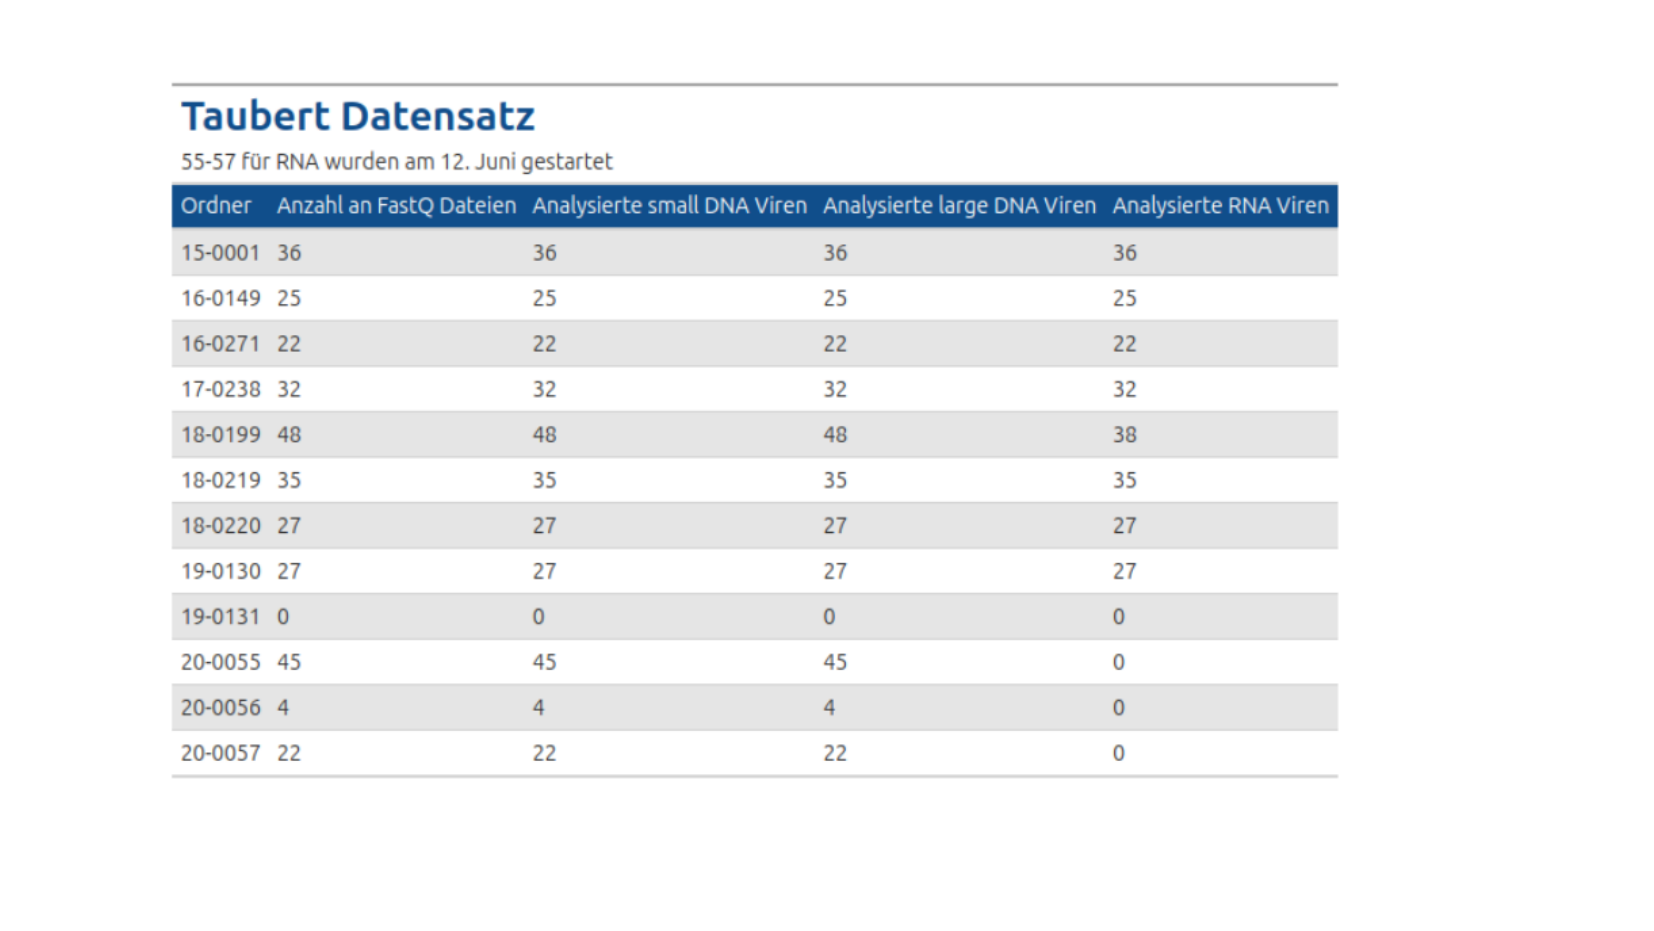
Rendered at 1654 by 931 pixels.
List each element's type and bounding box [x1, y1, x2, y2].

picture [161, 74, 1351, 788]
